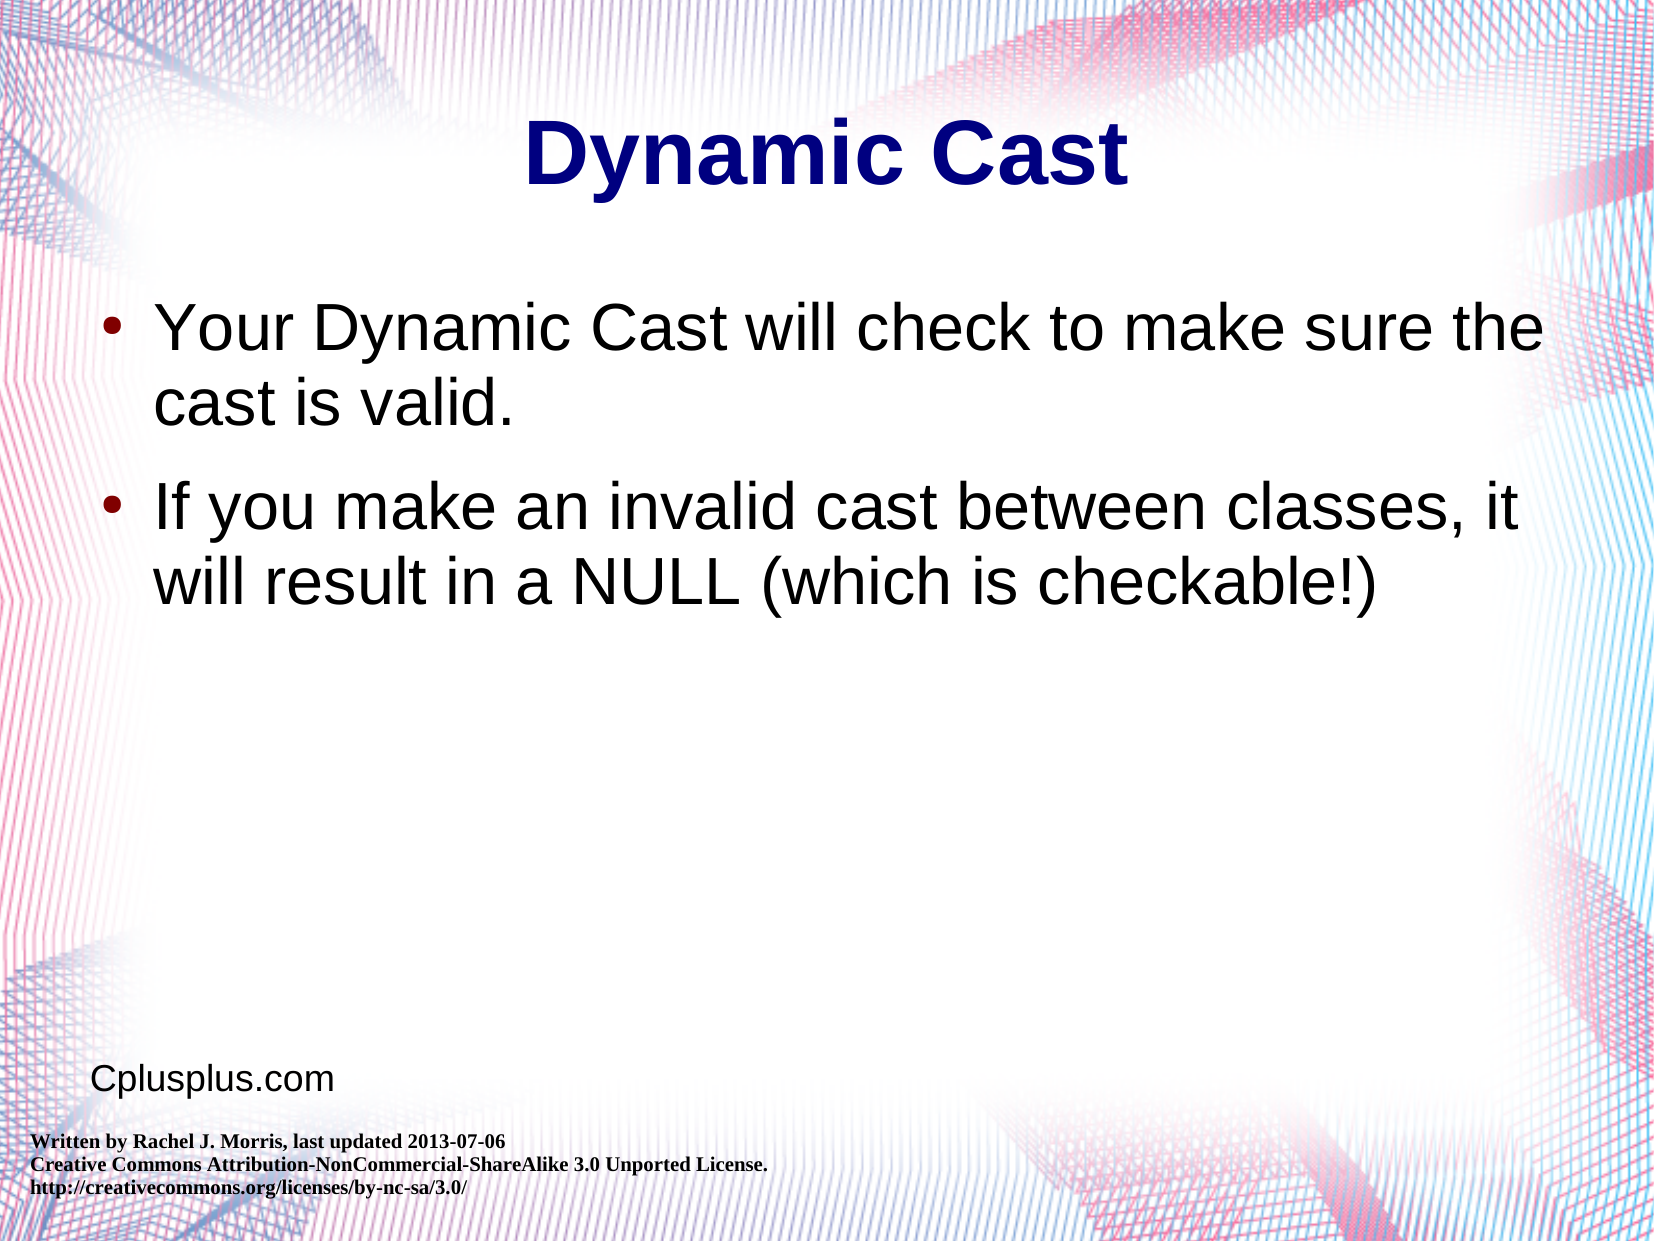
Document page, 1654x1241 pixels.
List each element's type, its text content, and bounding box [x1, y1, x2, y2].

picture [0, 0, 1654, 1241]
title Dynamic Cast [82, 49, 1571, 257]
text_box Cplusplus.com [75, 1050, 631, 1107]
list Your Dynamic Cast will check to make sure the cast is valid. If you make an invalid cast between classes, it will result in a NULL (which is checkable!) [82, 290, 1571, 1010]
